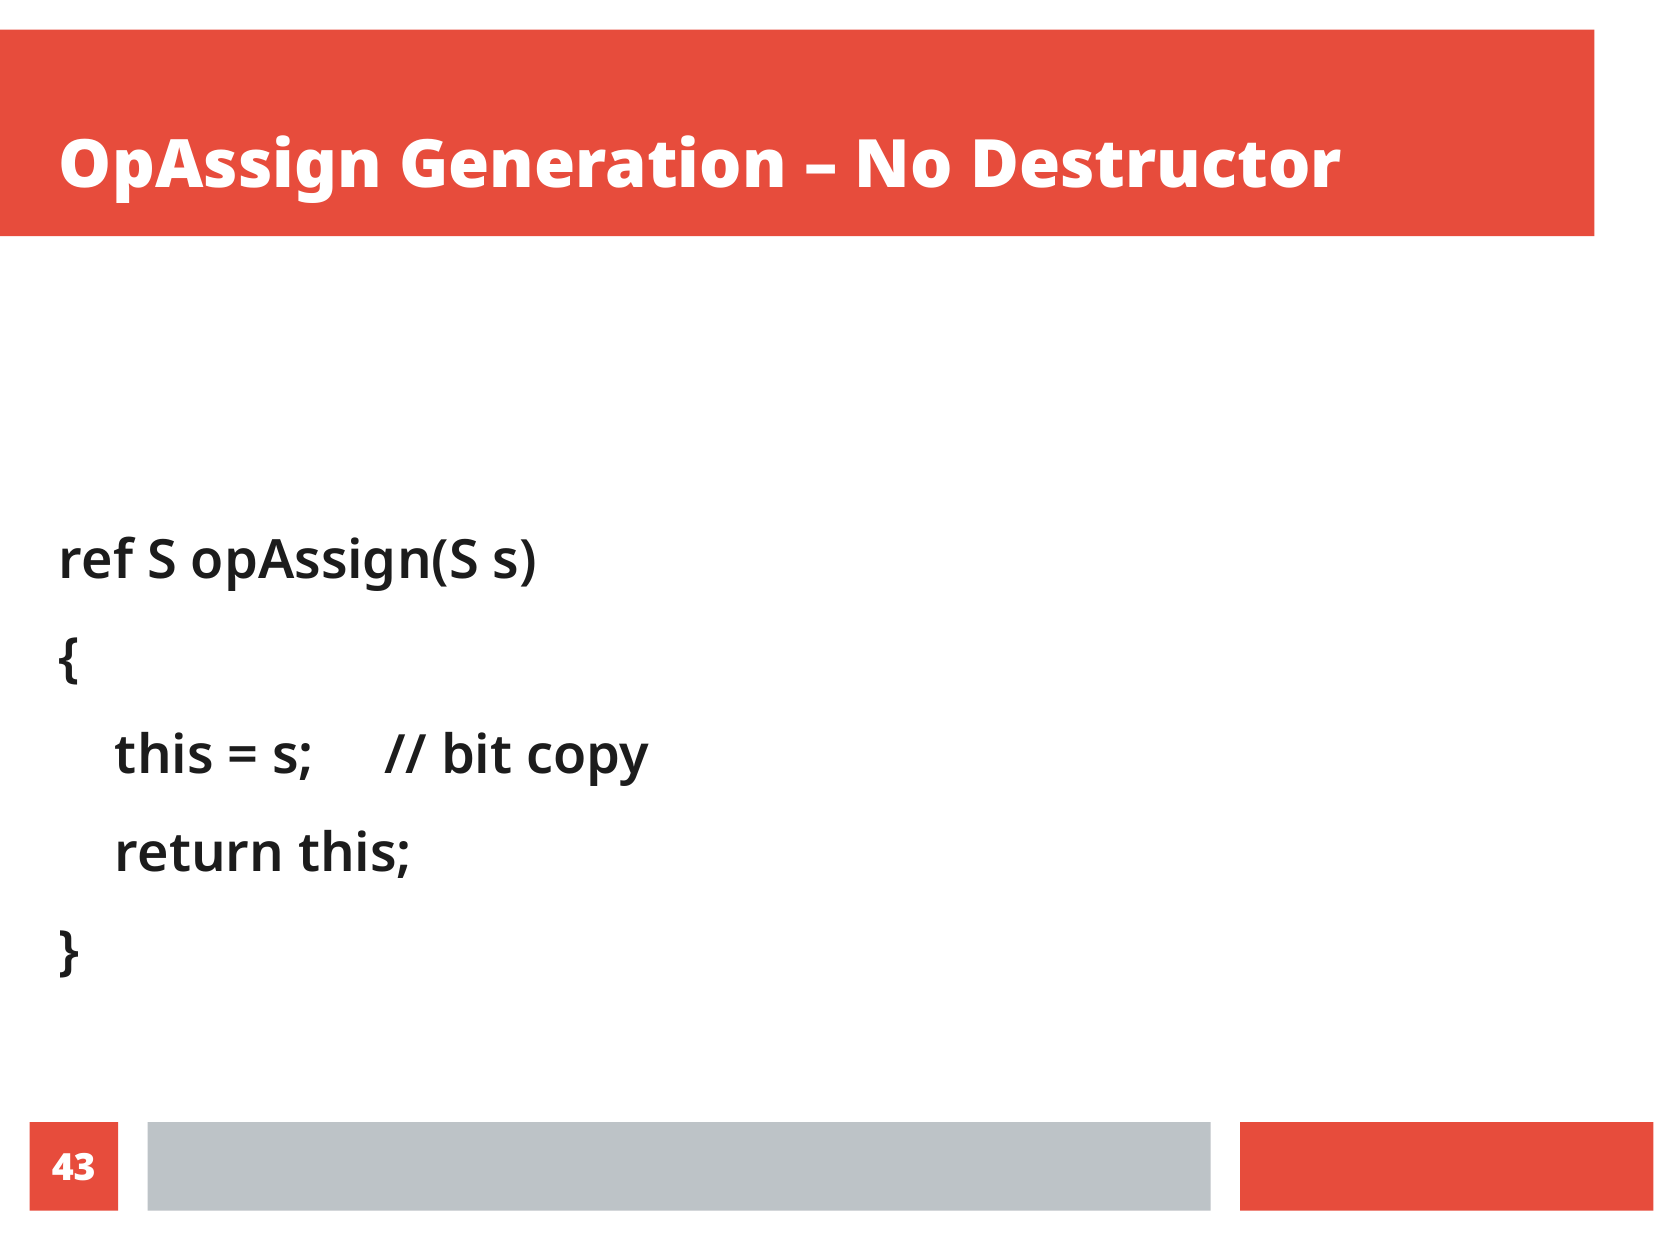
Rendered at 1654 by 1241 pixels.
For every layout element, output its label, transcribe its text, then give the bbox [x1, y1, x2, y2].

title OpAssign Generation – No Destructor [59, 59, 1595, 207]
list ref S opAssign(S s) { this = s; // bit copy return this; } [59, 324, 1565, 1093]
